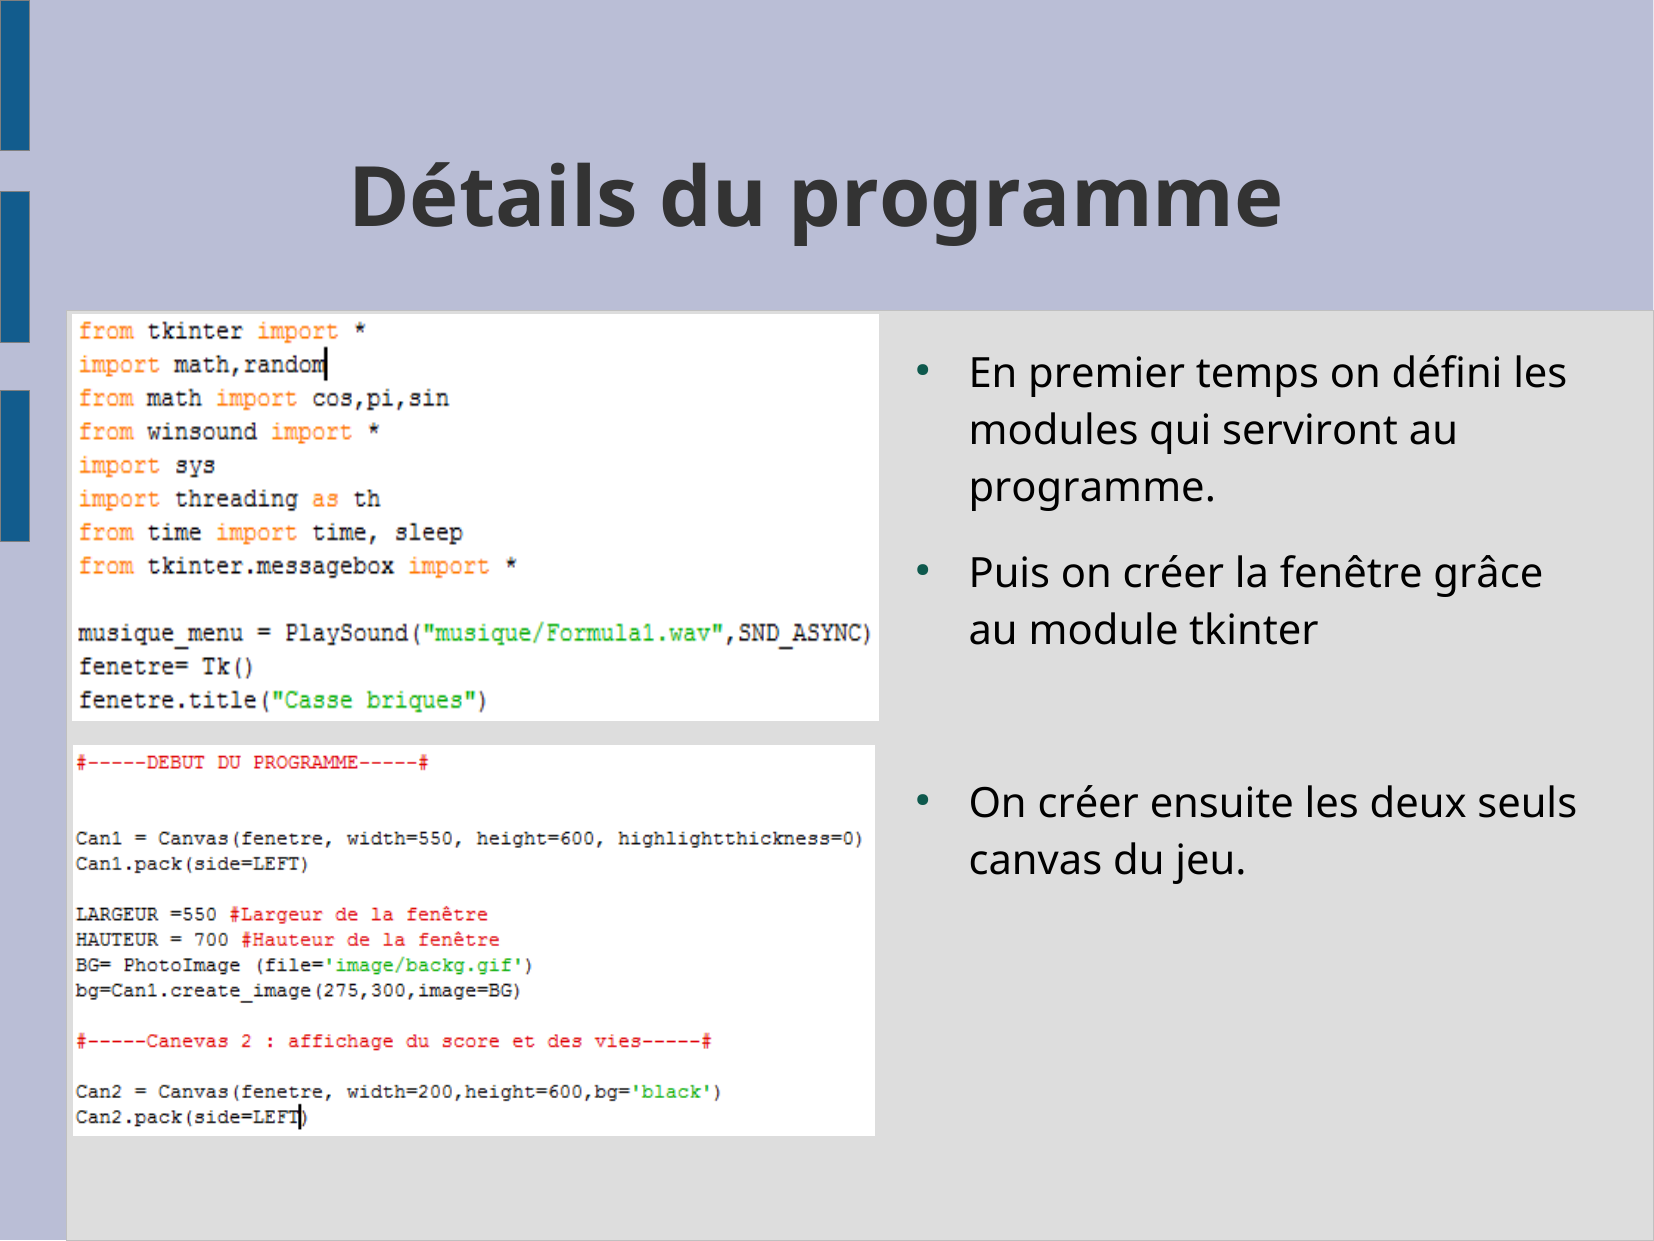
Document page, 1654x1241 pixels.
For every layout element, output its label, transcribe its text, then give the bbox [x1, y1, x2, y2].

picture [72, 314, 879, 721]
title Détails du programme [121, 91, 1534, 299]
list En premier temps on défini les modules qui serviront au programme. Puis on créer la fenêtre grâce au module tkinter On créer ensuite les deux seuls canvas du jeu. [897, 342, 1587, 1124]
picture [73, 745, 875, 1136]
